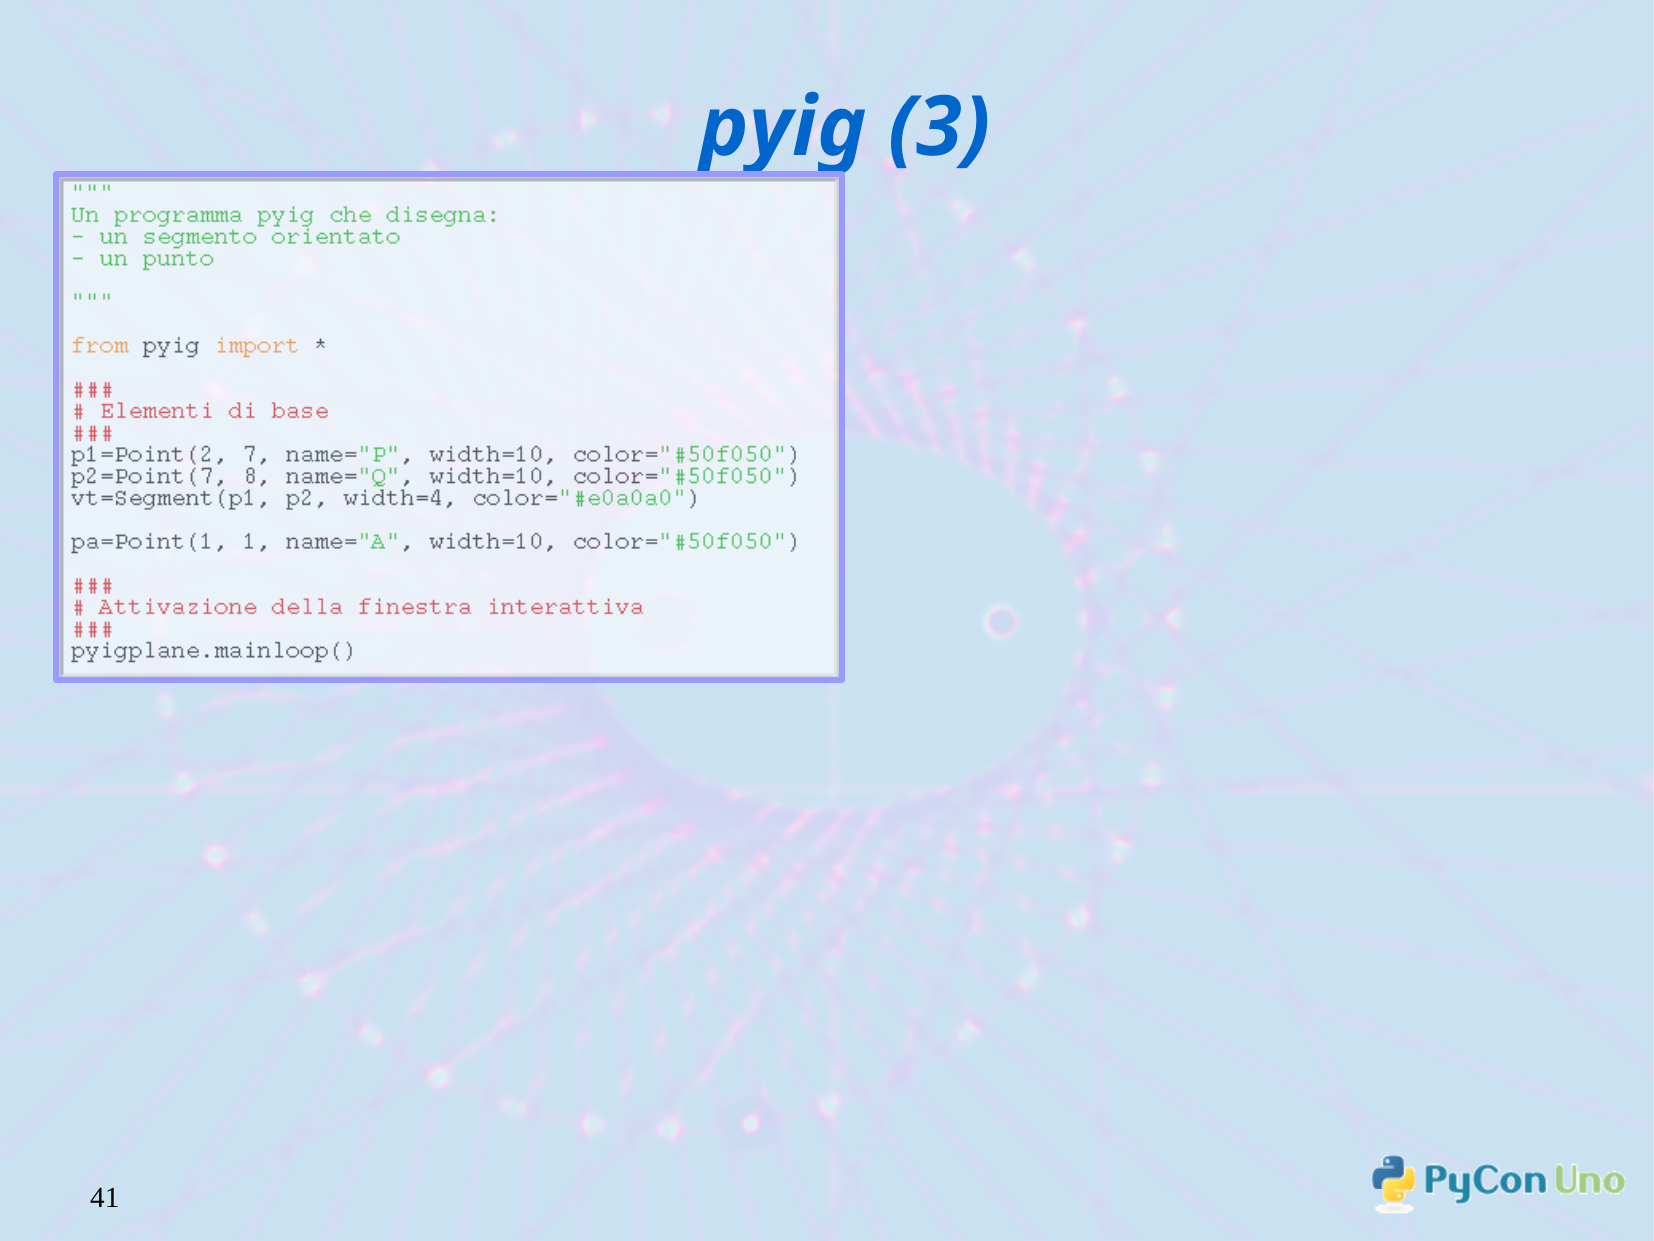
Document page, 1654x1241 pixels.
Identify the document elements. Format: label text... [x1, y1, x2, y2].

title pyig (3) [139, 19, 1552, 227]
picture [0, 0, 1654, 1241]
